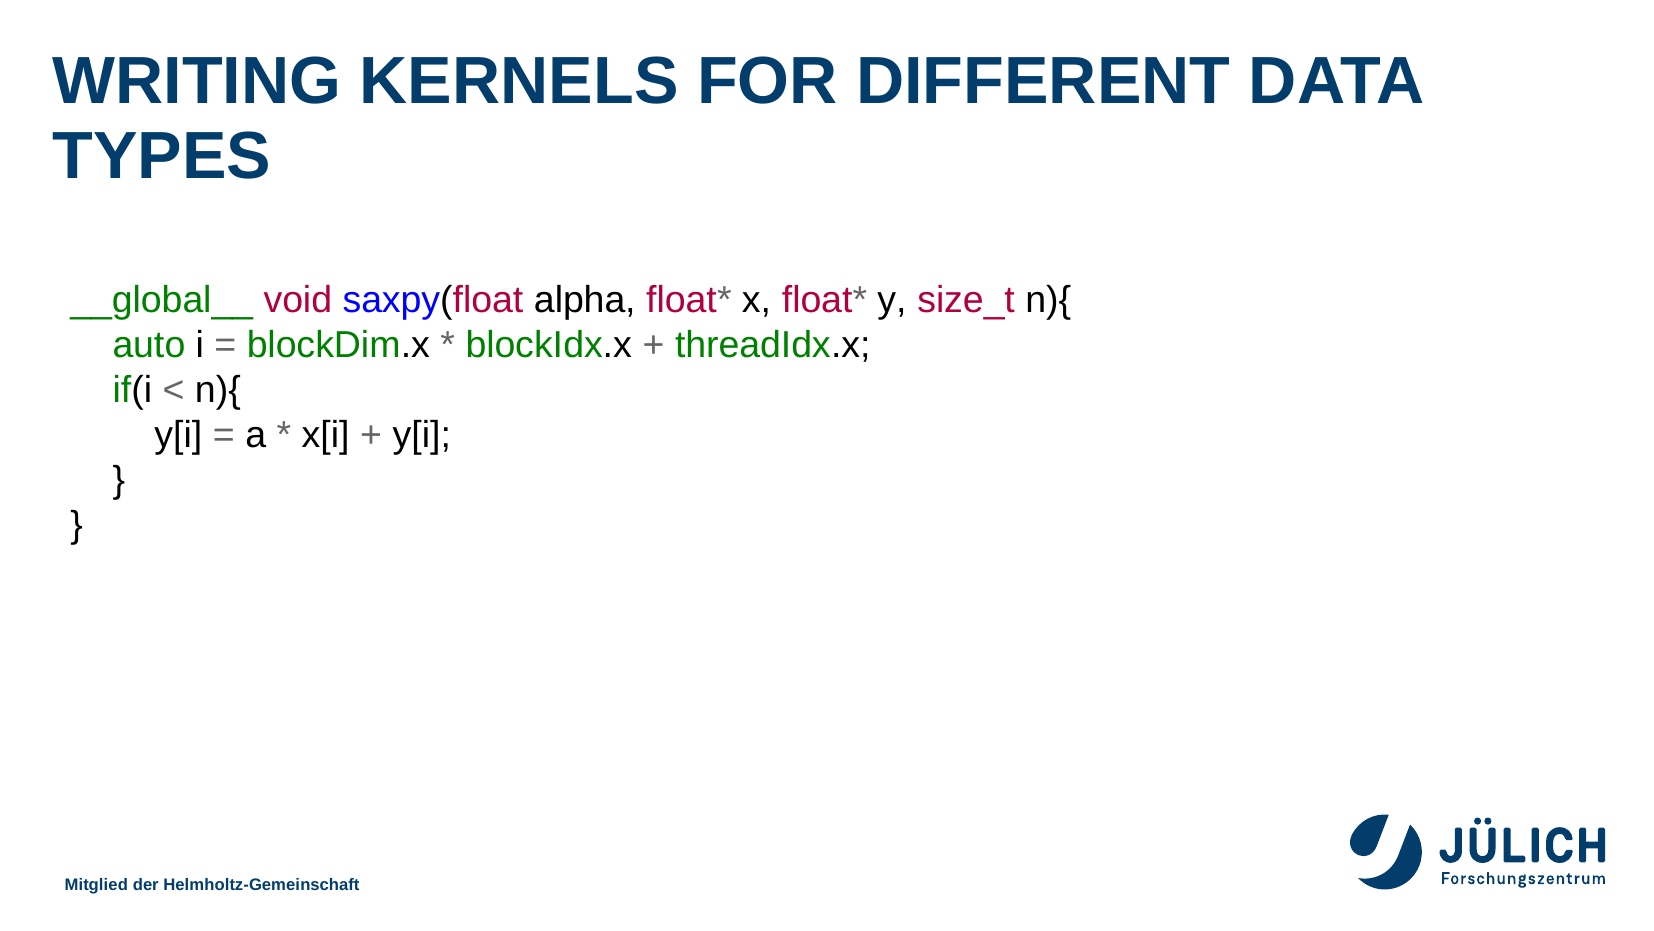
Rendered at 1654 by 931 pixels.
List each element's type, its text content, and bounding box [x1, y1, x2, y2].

title Writing Kernels for Different Data Types [52, 43, 1606, 194]
text_box __global__ void saxpy(float alpha, float* x, float* y, size_t n){ auto i = blockDim.x * blockIdx.x + threadIdx.x; if(i < n){ y[i] = a * x[i] + y[i]; } } [55, 222, 1195, 612]
